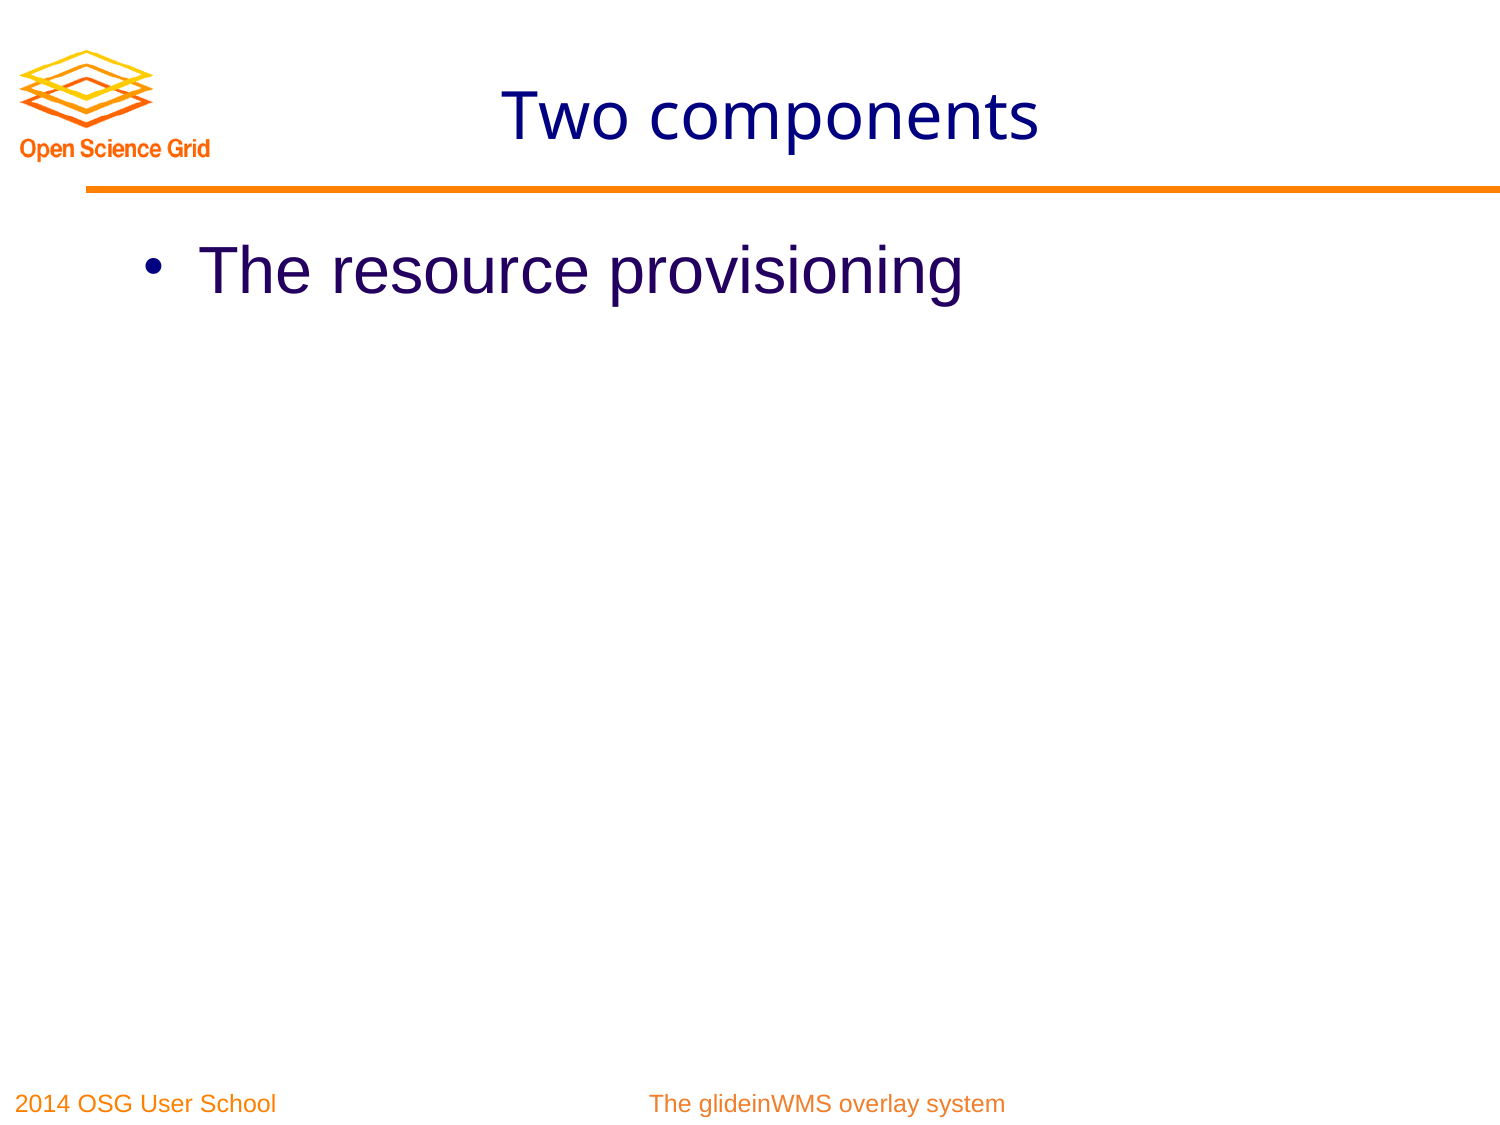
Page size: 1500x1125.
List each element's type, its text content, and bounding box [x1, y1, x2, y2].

title Two components [201, 18, 1342, 207]
list The resource provisioning [127, 218, 1403, 1007]
picture [0, 27, 201, 179]
